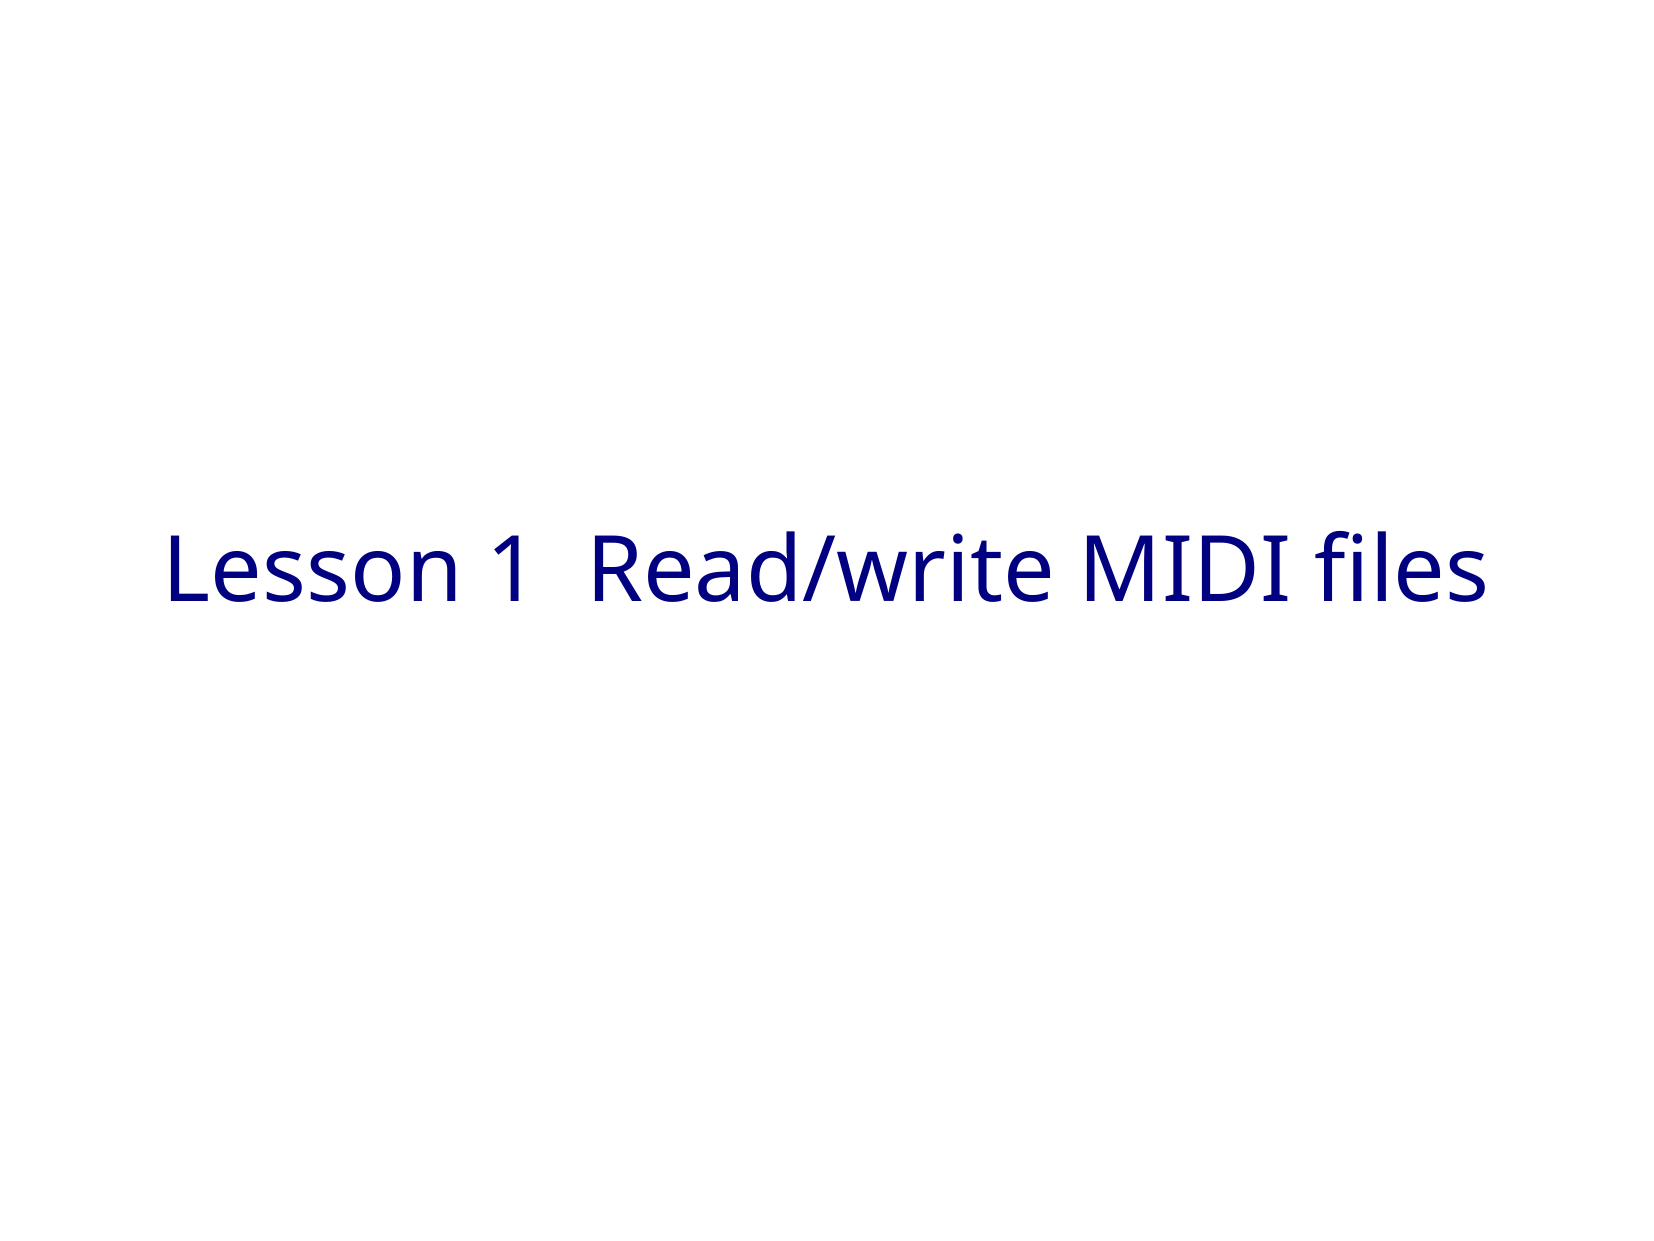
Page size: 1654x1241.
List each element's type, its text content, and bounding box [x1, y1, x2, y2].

title Lesson 1 Read/write MIDI files [82, 470, 1571, 663]
